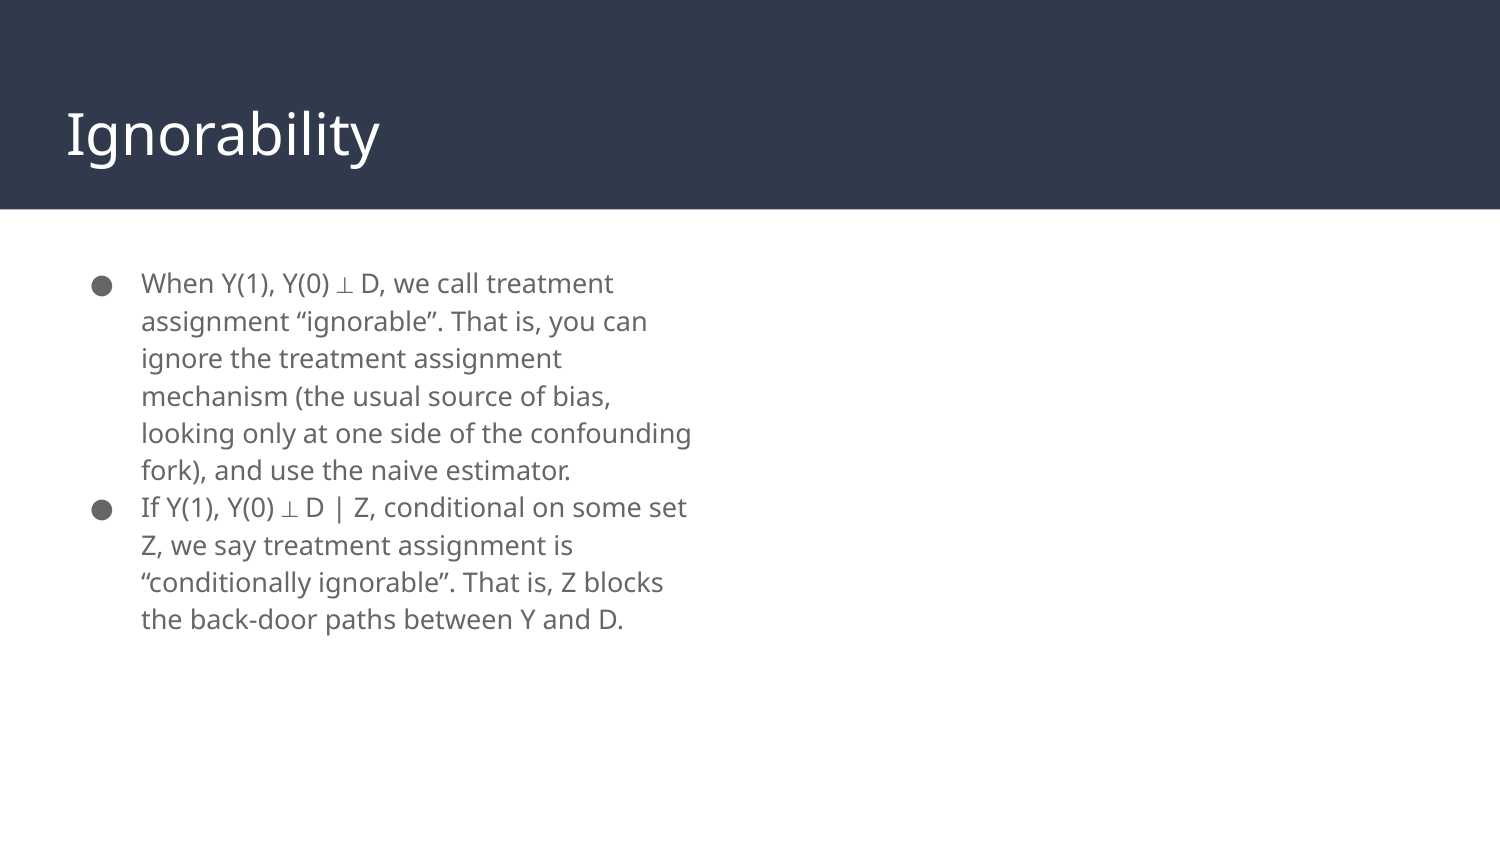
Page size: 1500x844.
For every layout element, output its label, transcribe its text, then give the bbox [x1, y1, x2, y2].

list When Y(1), Y(0) ⟂ D, we call treatment assignment “ignorable”. That is, you can ignore the treatment assignment mechanism (the usual source of bias, looking only at one side of the confounding fork), and use the naive estimator. If Y(1), Y(0) ⟂ D | Z, conditional on some set Z, we say treatment assignment is “conditionally ignorable”. That is, Z blocks the back-door paths between Y and D. [51, 247, 708, 752]
title Ignorability [51, 82, 1449, 185]
